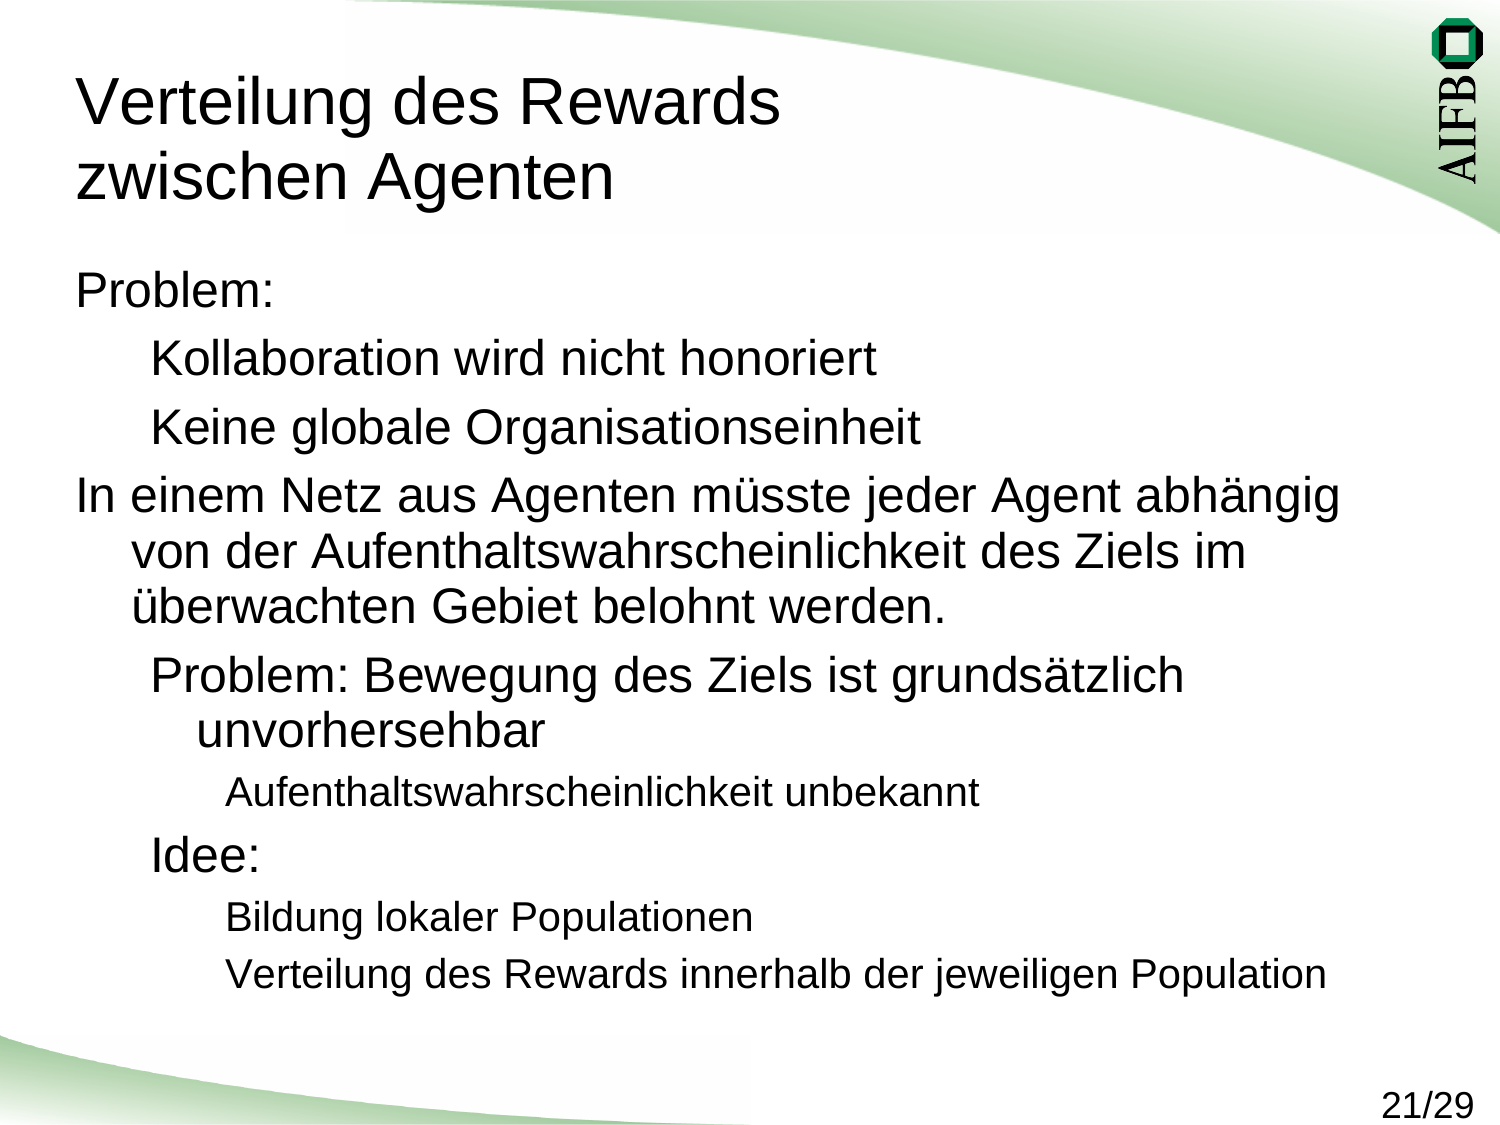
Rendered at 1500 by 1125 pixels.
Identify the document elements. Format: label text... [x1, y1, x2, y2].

title Verteilung des Rewards zwischen Agenten [75, 45, 958, 233]
list Problem: Kollaboration wird nicht honoriert Keine globale Organisationseinheit In einem Netz aus Agenten müsste jeder Agent abhängig von der Aufenthaltswahrscheinlichkeit des Ziels im überwachten Gebiet belohnt werden. Problem: Bewegung des Ziels ist grundsätzlich unvorhersehbar Aufenthaltswahrscheinlichkeit unbekannt Idee: Bildung lokaler Populationen Verteilung des Rewards innerhalb der jeweiligen Population [75, 262, 1426, 1057]
picture [0, 1035, 751, 1125]
picture [345, 0, 1500, 234]
